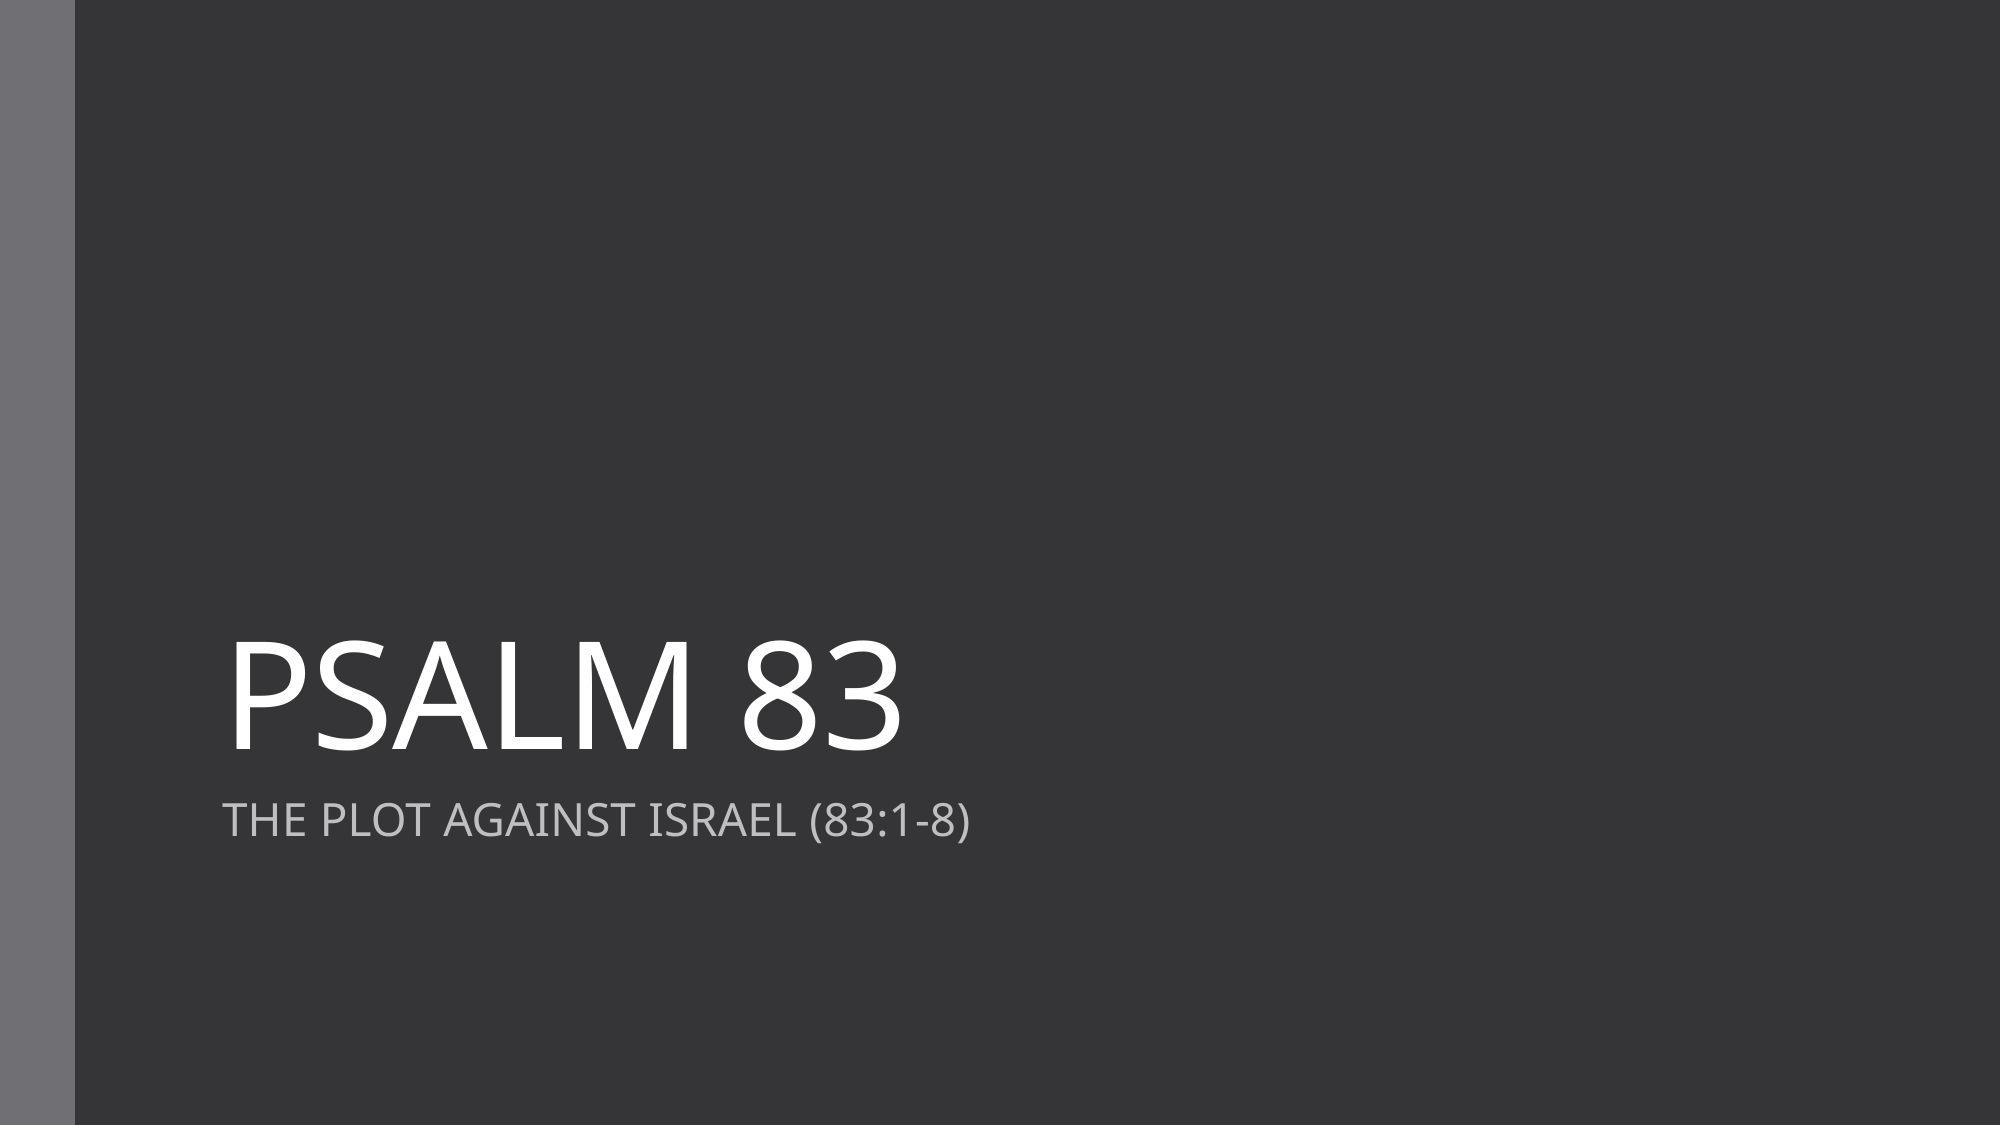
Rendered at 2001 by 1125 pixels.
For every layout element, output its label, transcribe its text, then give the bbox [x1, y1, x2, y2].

title PSALM 83 [206, 124, 1752, 787]
subtitle THE PLOT AGAINST ISRAEL (83:1-8) [206, 787, 1752, 1066]
